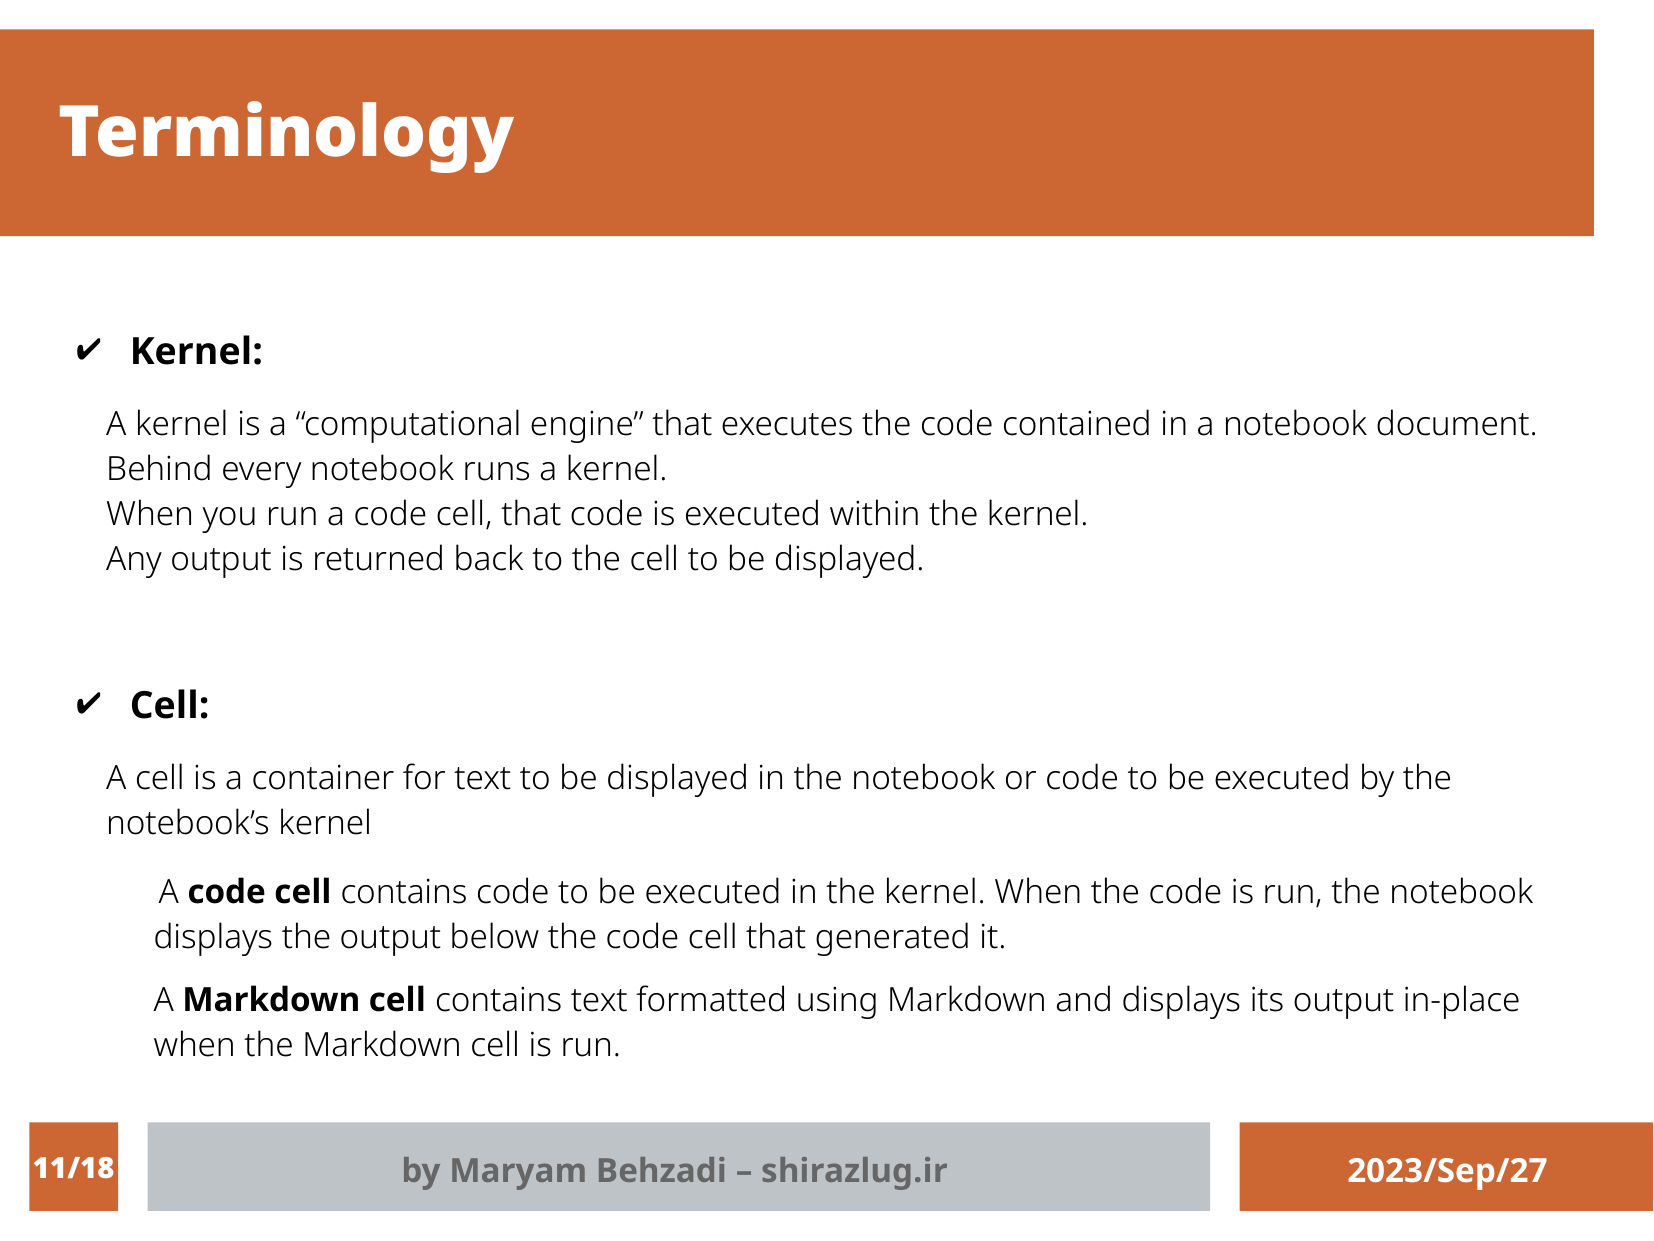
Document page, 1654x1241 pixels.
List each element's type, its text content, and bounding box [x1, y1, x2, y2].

title Terminology [58, 90, 1594, 178]
list Kernel: A kernel is a “computational engine” that executes the code contained in a notebook document. Behind every notebook runs a kernel. When you run a code cell, that code is executed within the kernel. Any output is returned back to the cell to be displayed. Cell: A cell is a container for text to be displayed in the notebook or code to be executed by the notebook’s kernel A code cell contains code to be executed in the kernel. When the code is run, the notebook displays the output below the code cell that generated it. A Markdown cell contains text formatted using Markdown and displays its output in-place when the Markdown cell is run. [58, 324, 1565, 1093]
